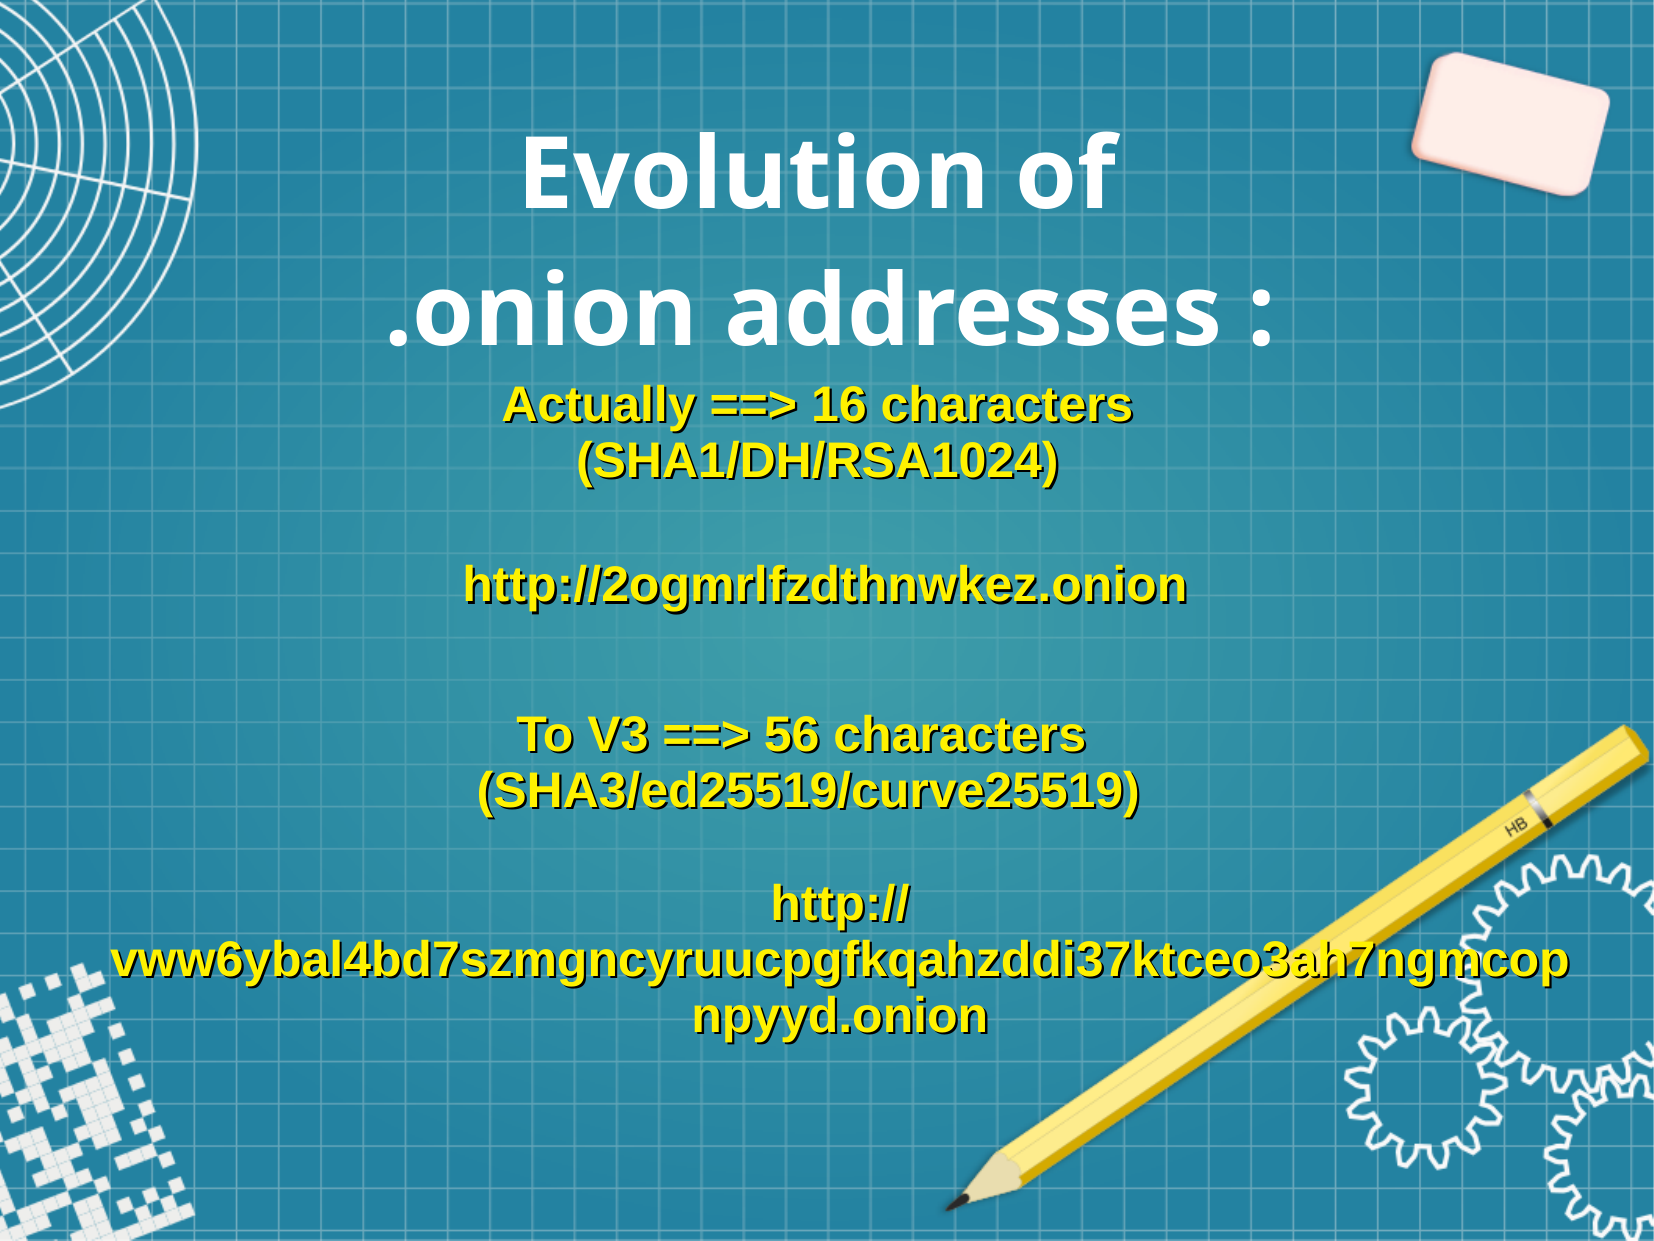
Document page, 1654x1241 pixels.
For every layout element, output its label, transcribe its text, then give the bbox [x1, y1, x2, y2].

picture [0, 0, 1654, 1241]
text_box http://vww6ybal4bd7szmgncyruucpgfkqahzddi37ktceo3ah7ngmcopnpyyd.onion [90, 867, 1591, 1051]
text_box To V3 ==> 56 characters (SHA3/ed25519/curve25519) [461, 698, 1156, 826]
text_box http://2ogmrlfzdthnwkez.onion [390, 549, 1261, 646]
title Evolution of .onion addresses : [240, 26, 1422, 451]
text_box Actually ==> 16 characters (SHA1/DH/RSA1024) [270, 368, 1366, 496]
